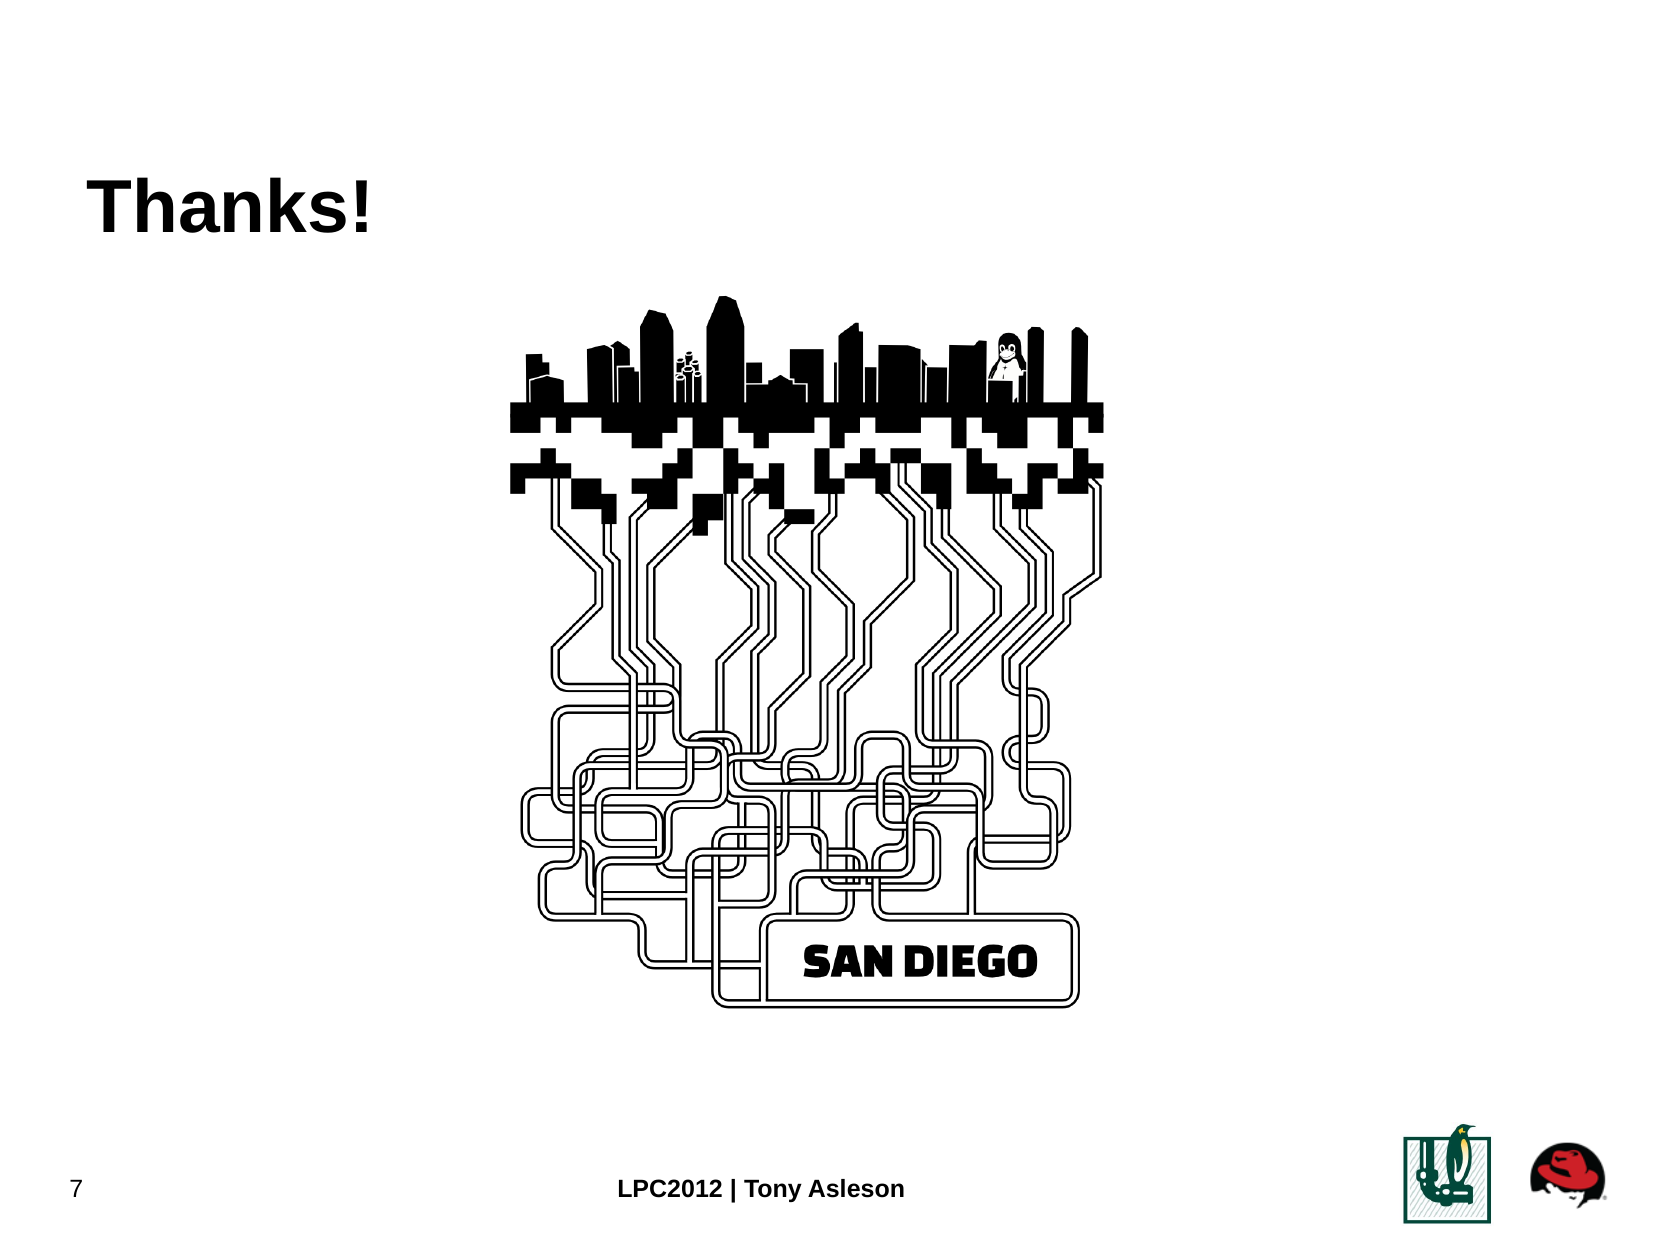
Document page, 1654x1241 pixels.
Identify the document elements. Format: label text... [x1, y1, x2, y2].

title Thanks! [86, 112, 1576, 301]
picture [487, 289, 1126, 1013]
picture [1391, 1122, 1504, 1239]
picture [1529, 1140, 1613, 1218]
